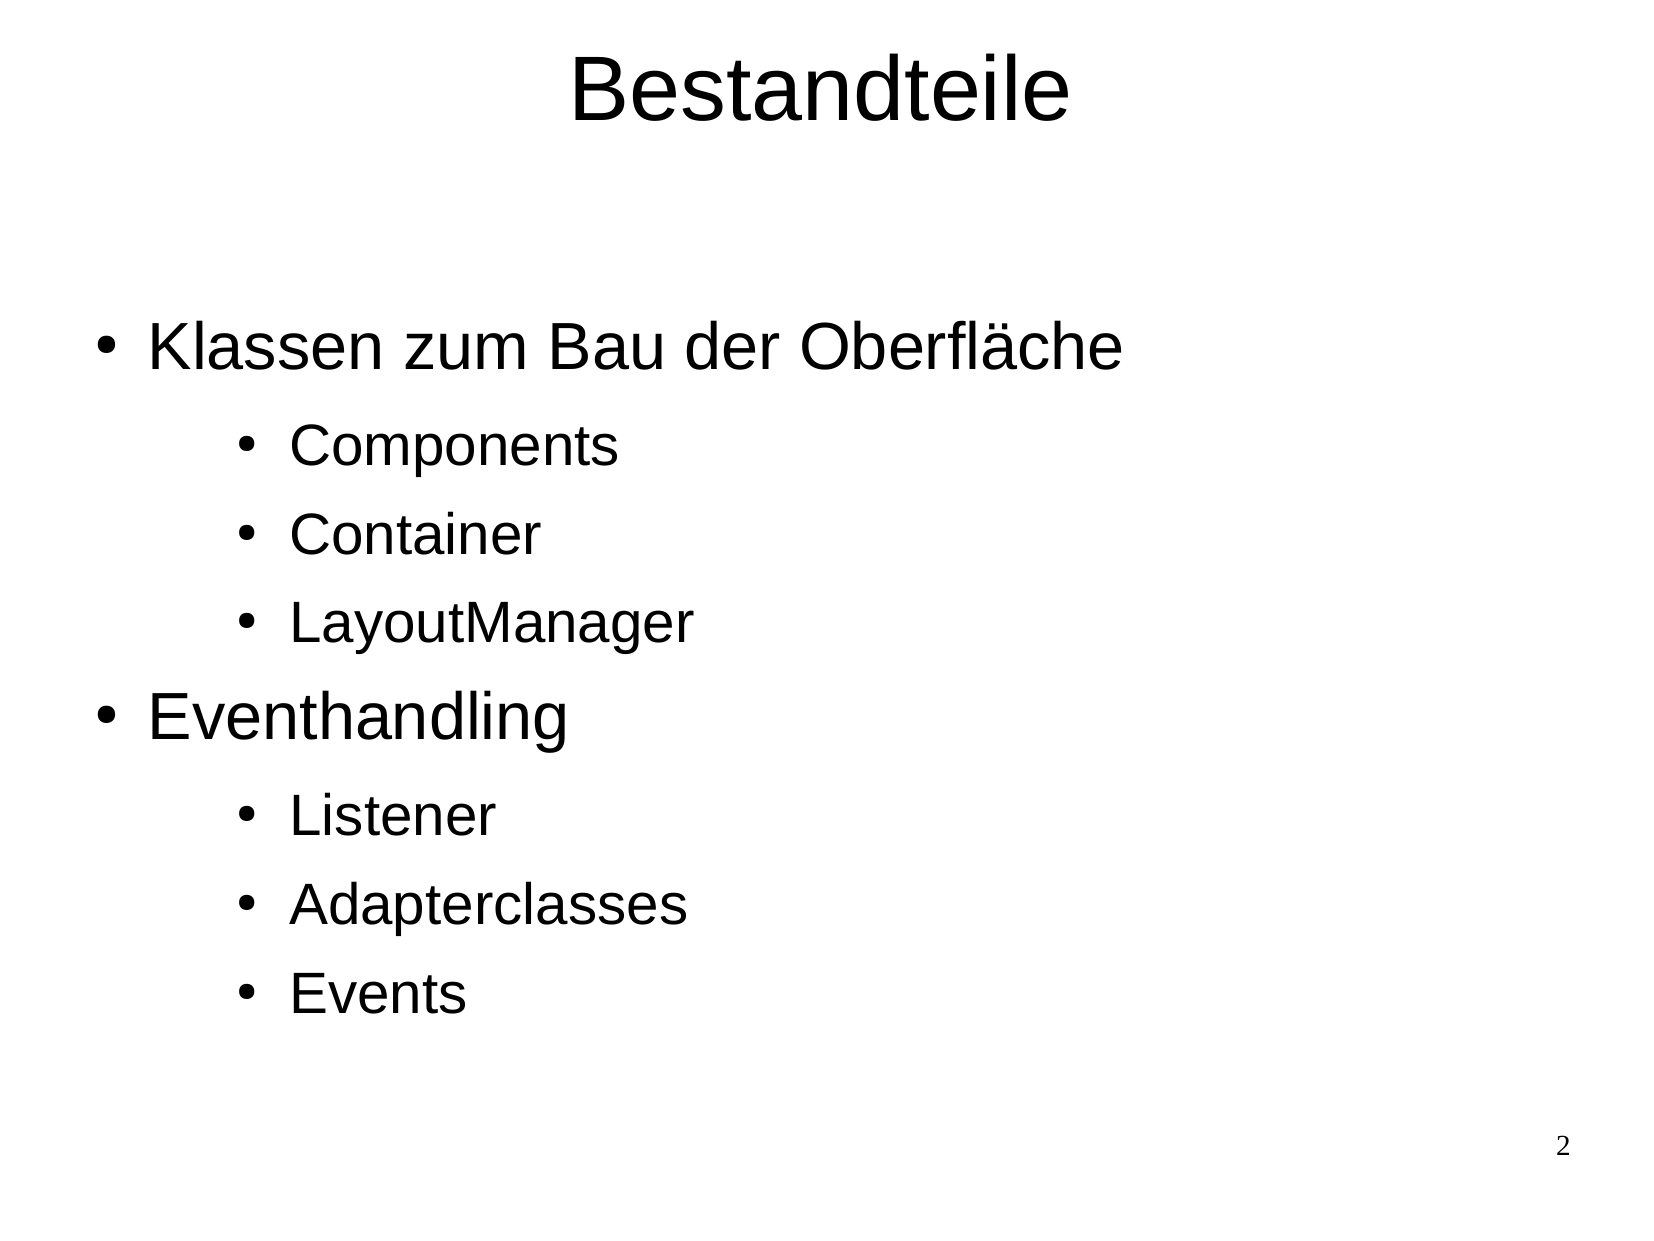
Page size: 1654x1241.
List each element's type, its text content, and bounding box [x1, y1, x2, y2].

list Klassen zum Bau der Oberfläche Components Container LayoutManager Eventhandling Listener Adapterclasses Events [59, 308, 1601, 1182]
title Bestandteile [76, 29, 1565, 148]
